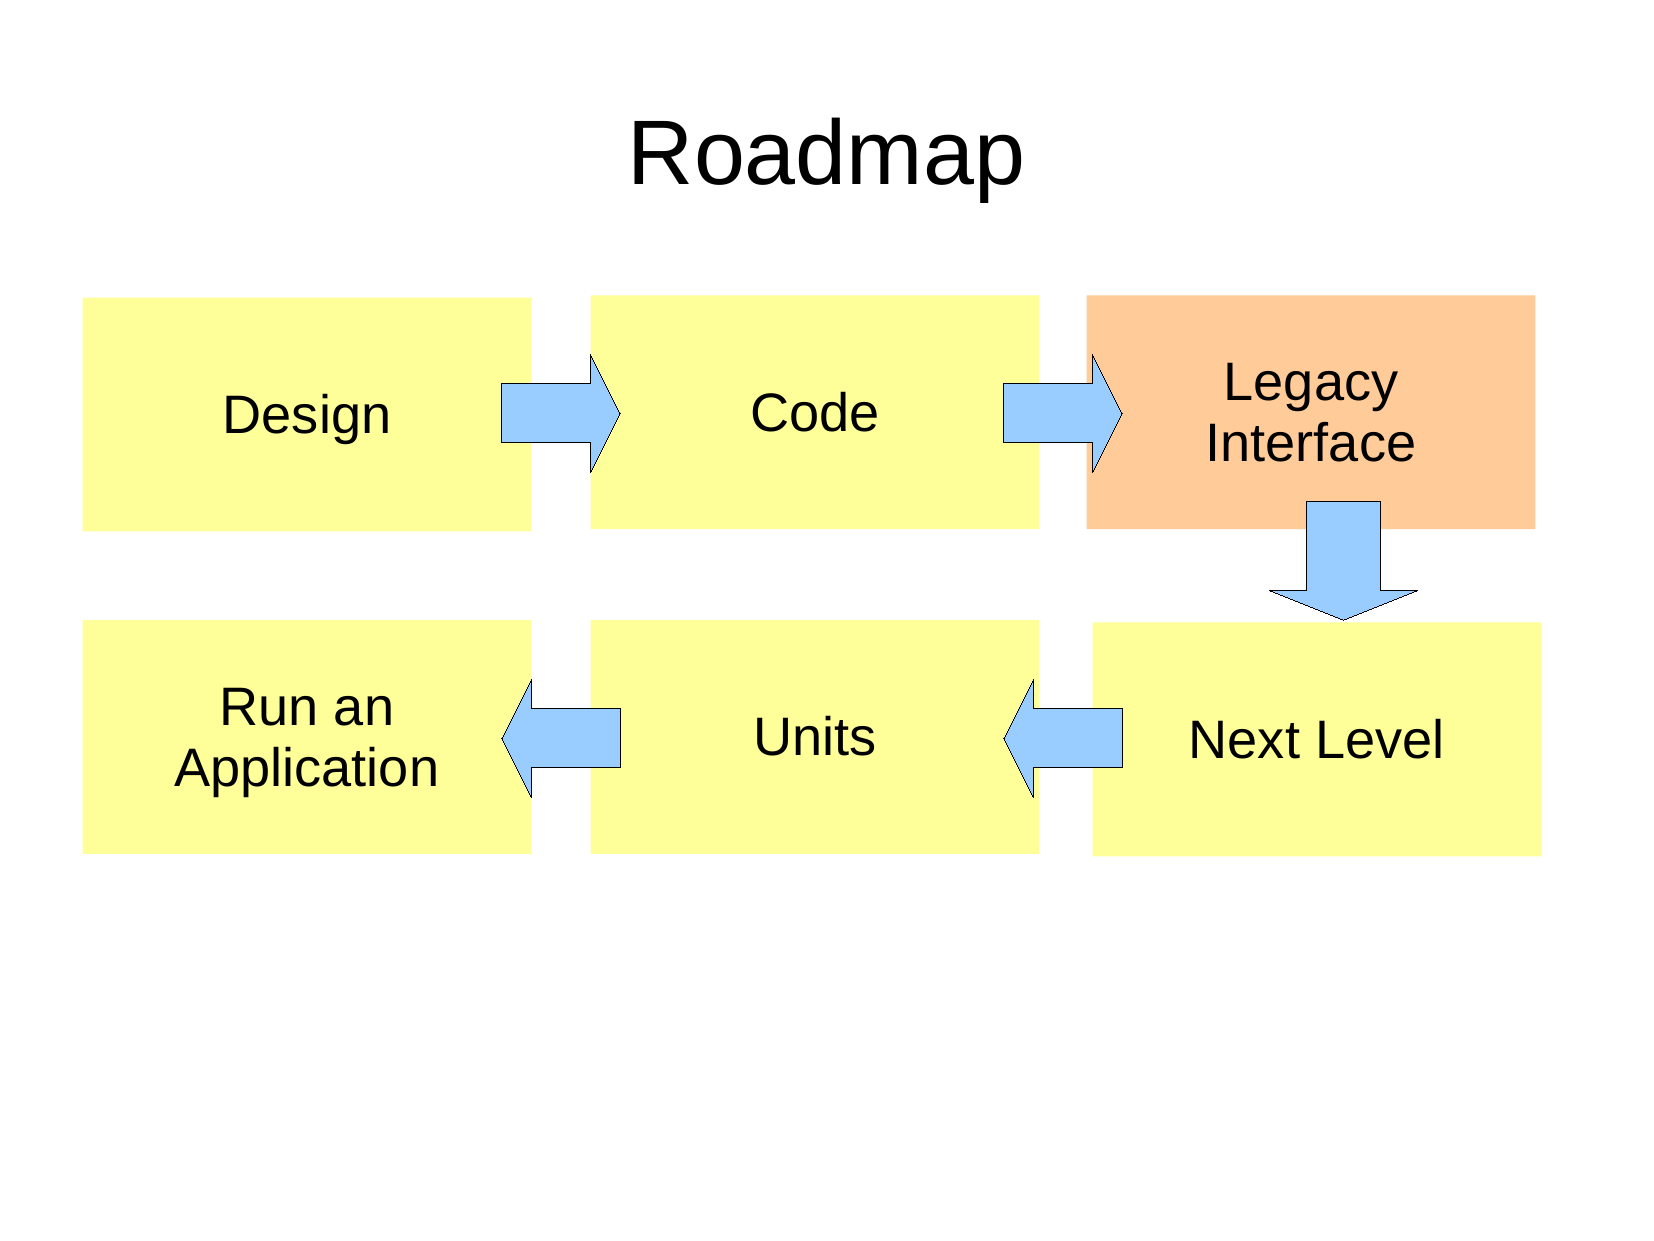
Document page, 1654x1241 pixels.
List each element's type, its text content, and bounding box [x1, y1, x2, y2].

subtitle Design [82, 297, 532, 532]
text_box [1003, 354, 1123, 473]
text_box [501, 354, 621, 473]
text_box Legacy Interface [1086, 295, 1536, 530]
text_box [1003, 679, 1123, 798]
text_box [501, 679, 621, 798]
text_box [1269, 501, 1418, 621]
title Roadmap [82, 56, 1571, 250]
text_box Units [590, 620, 1040, 854]
text_box Code [590, 295, 1040, 530]
text_box Next Level [1092, 622, 1542, 857]
text_box Run an Application [82, 620, 532, 854]
